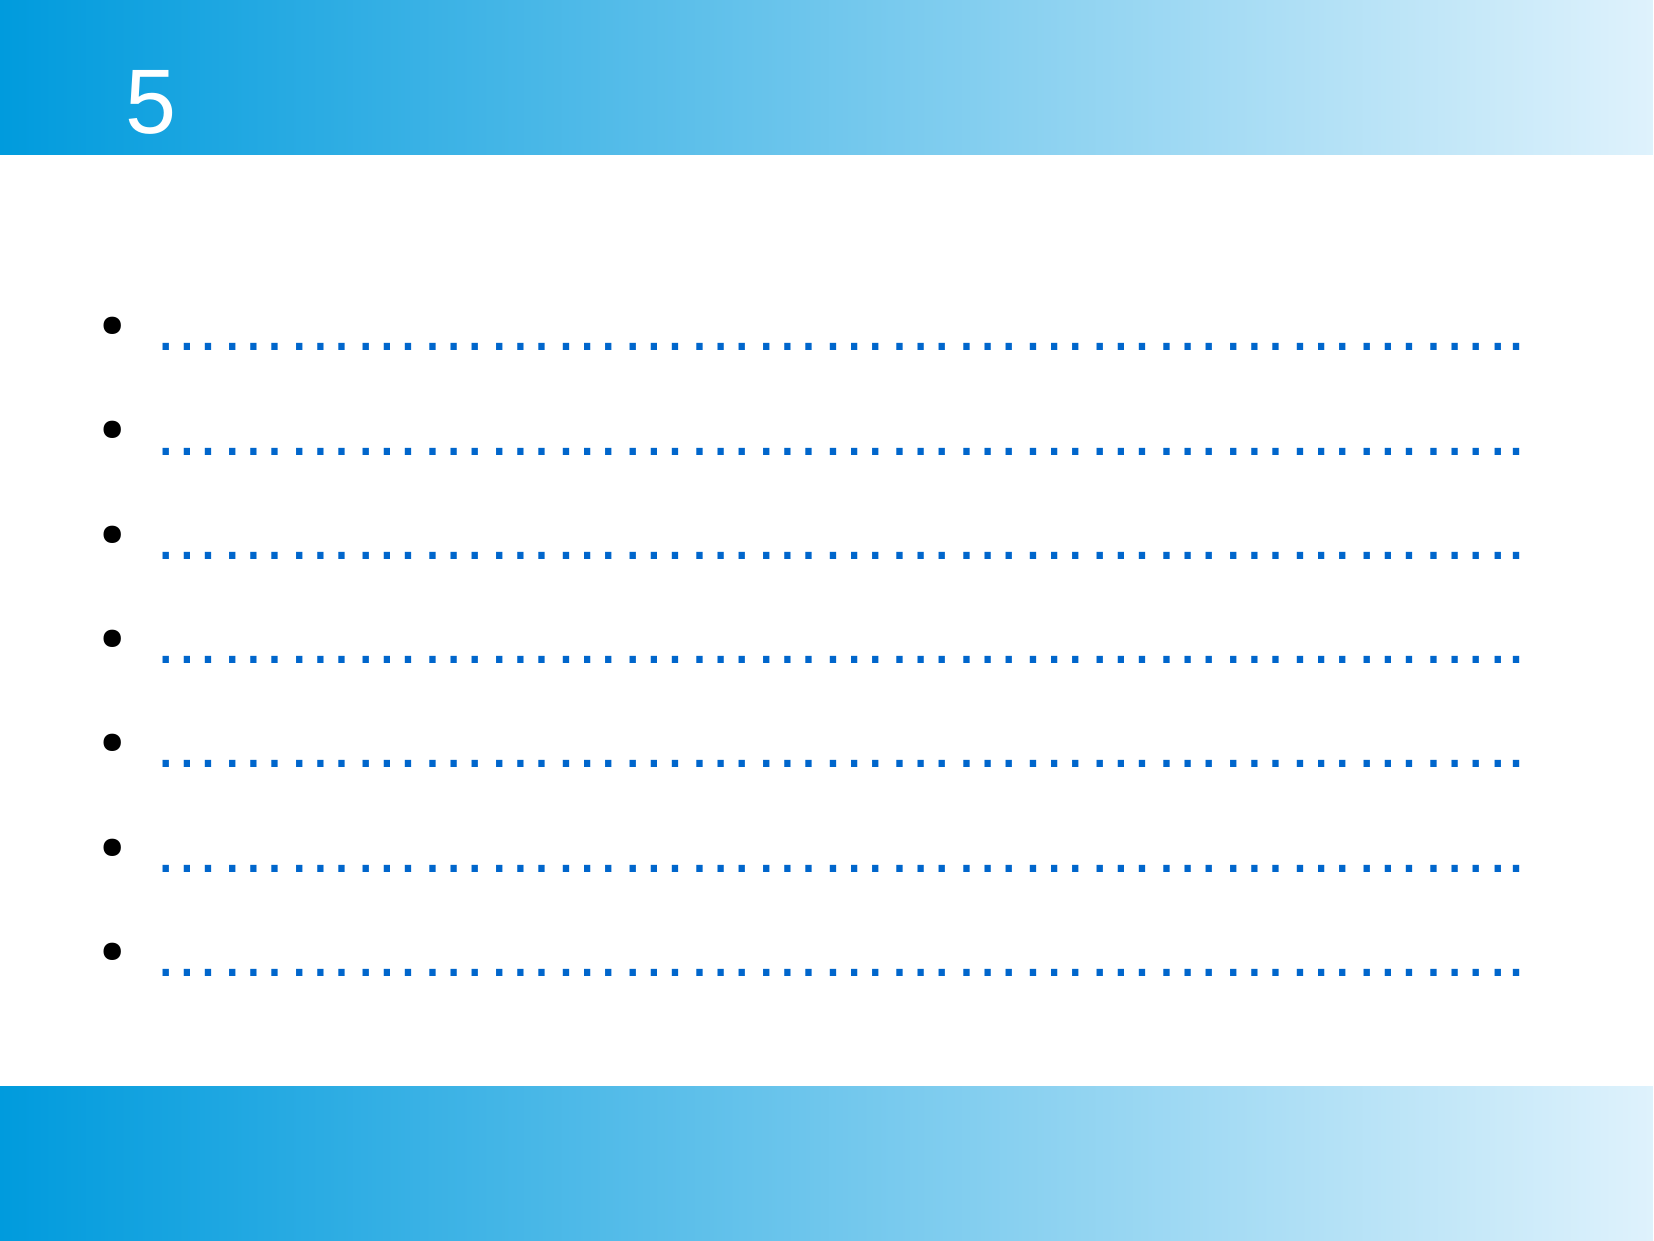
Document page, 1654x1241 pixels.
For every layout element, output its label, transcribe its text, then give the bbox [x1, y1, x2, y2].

title 5 [82, 49, 1571, 155]
list …………………………………………………….. …………………………………………………….. …………………………………………………….. …………………………………………………….. …………………………………………………….. …………………………………………………….. …………………………………………………….. [82, 290, 1571, 1010]
